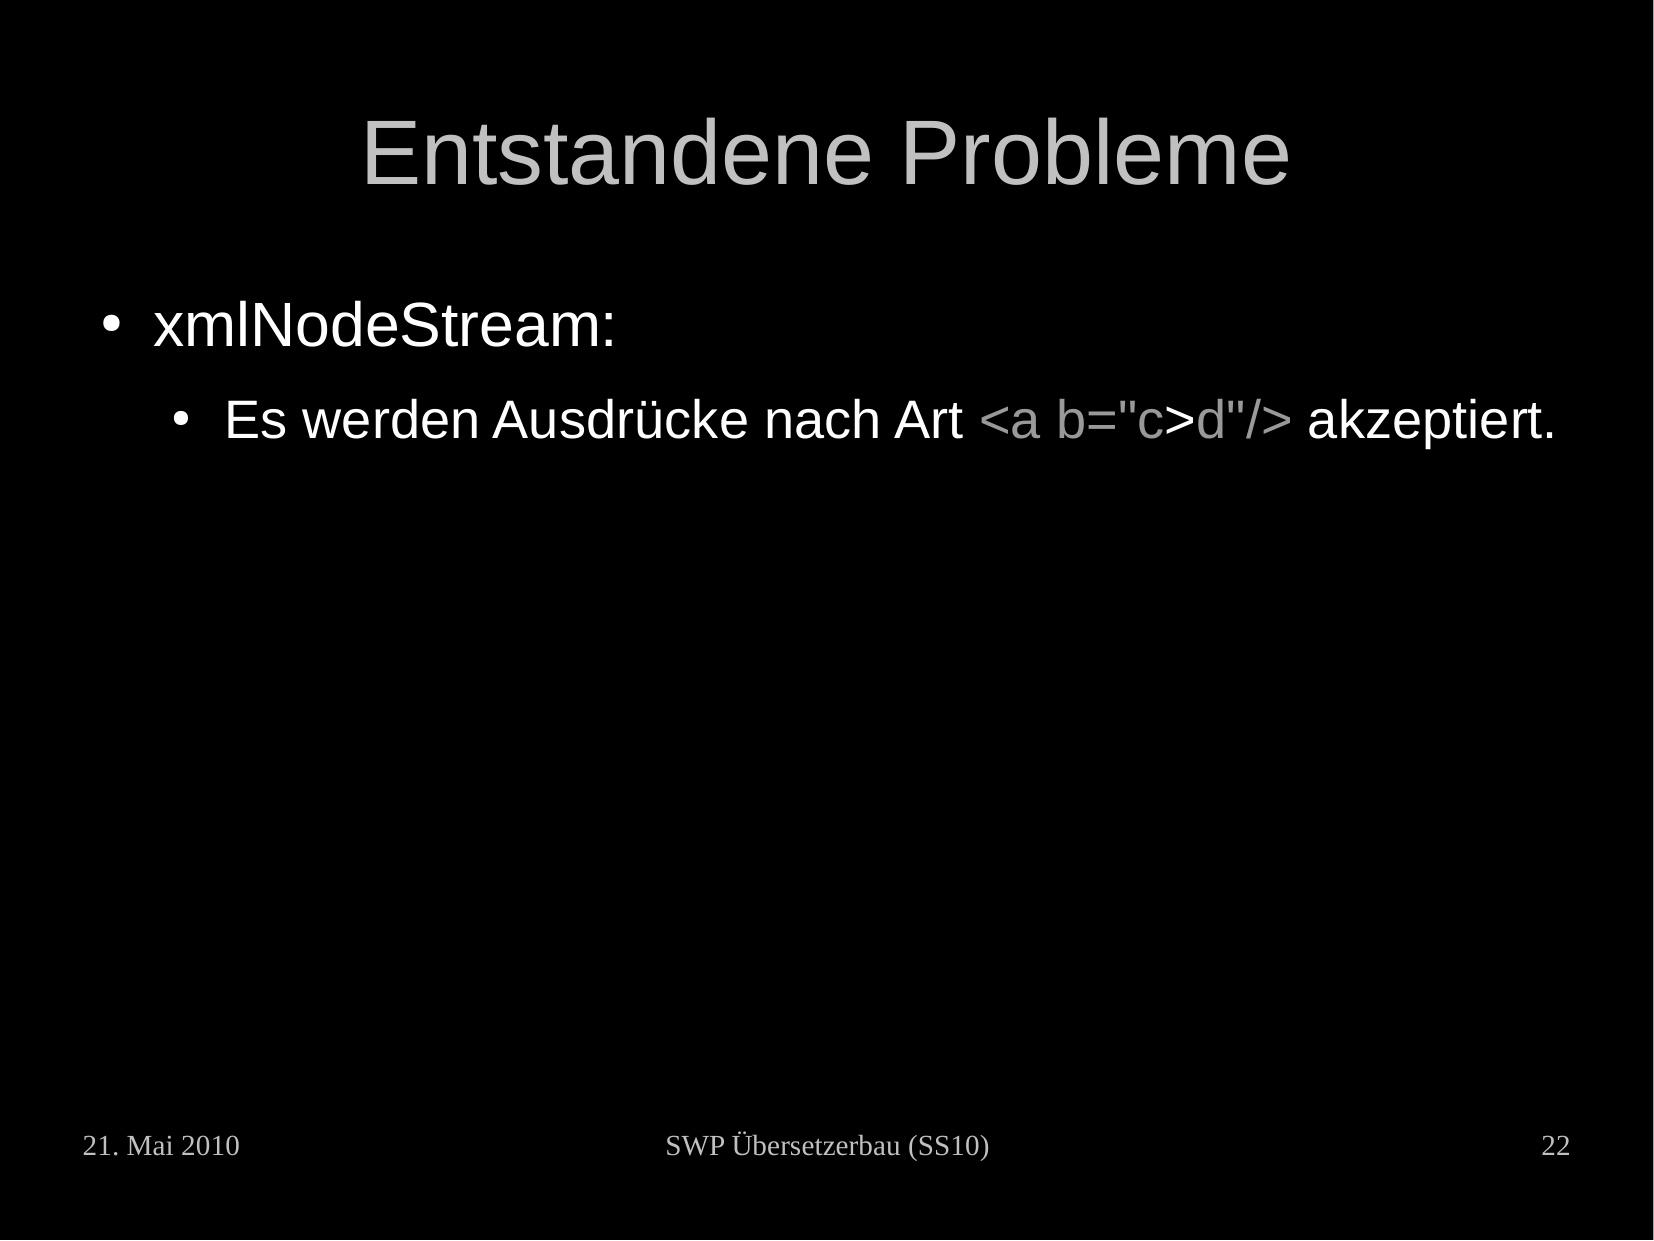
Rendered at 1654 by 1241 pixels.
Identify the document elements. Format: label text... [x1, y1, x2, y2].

list xmlNodeStream: Es werden Ausdrücke nach Art <a b="c>d"/> akzeptiert. [82, 290, 1571, 1109]
title Entstandene Probleme [82, 49, 1571, 257]
